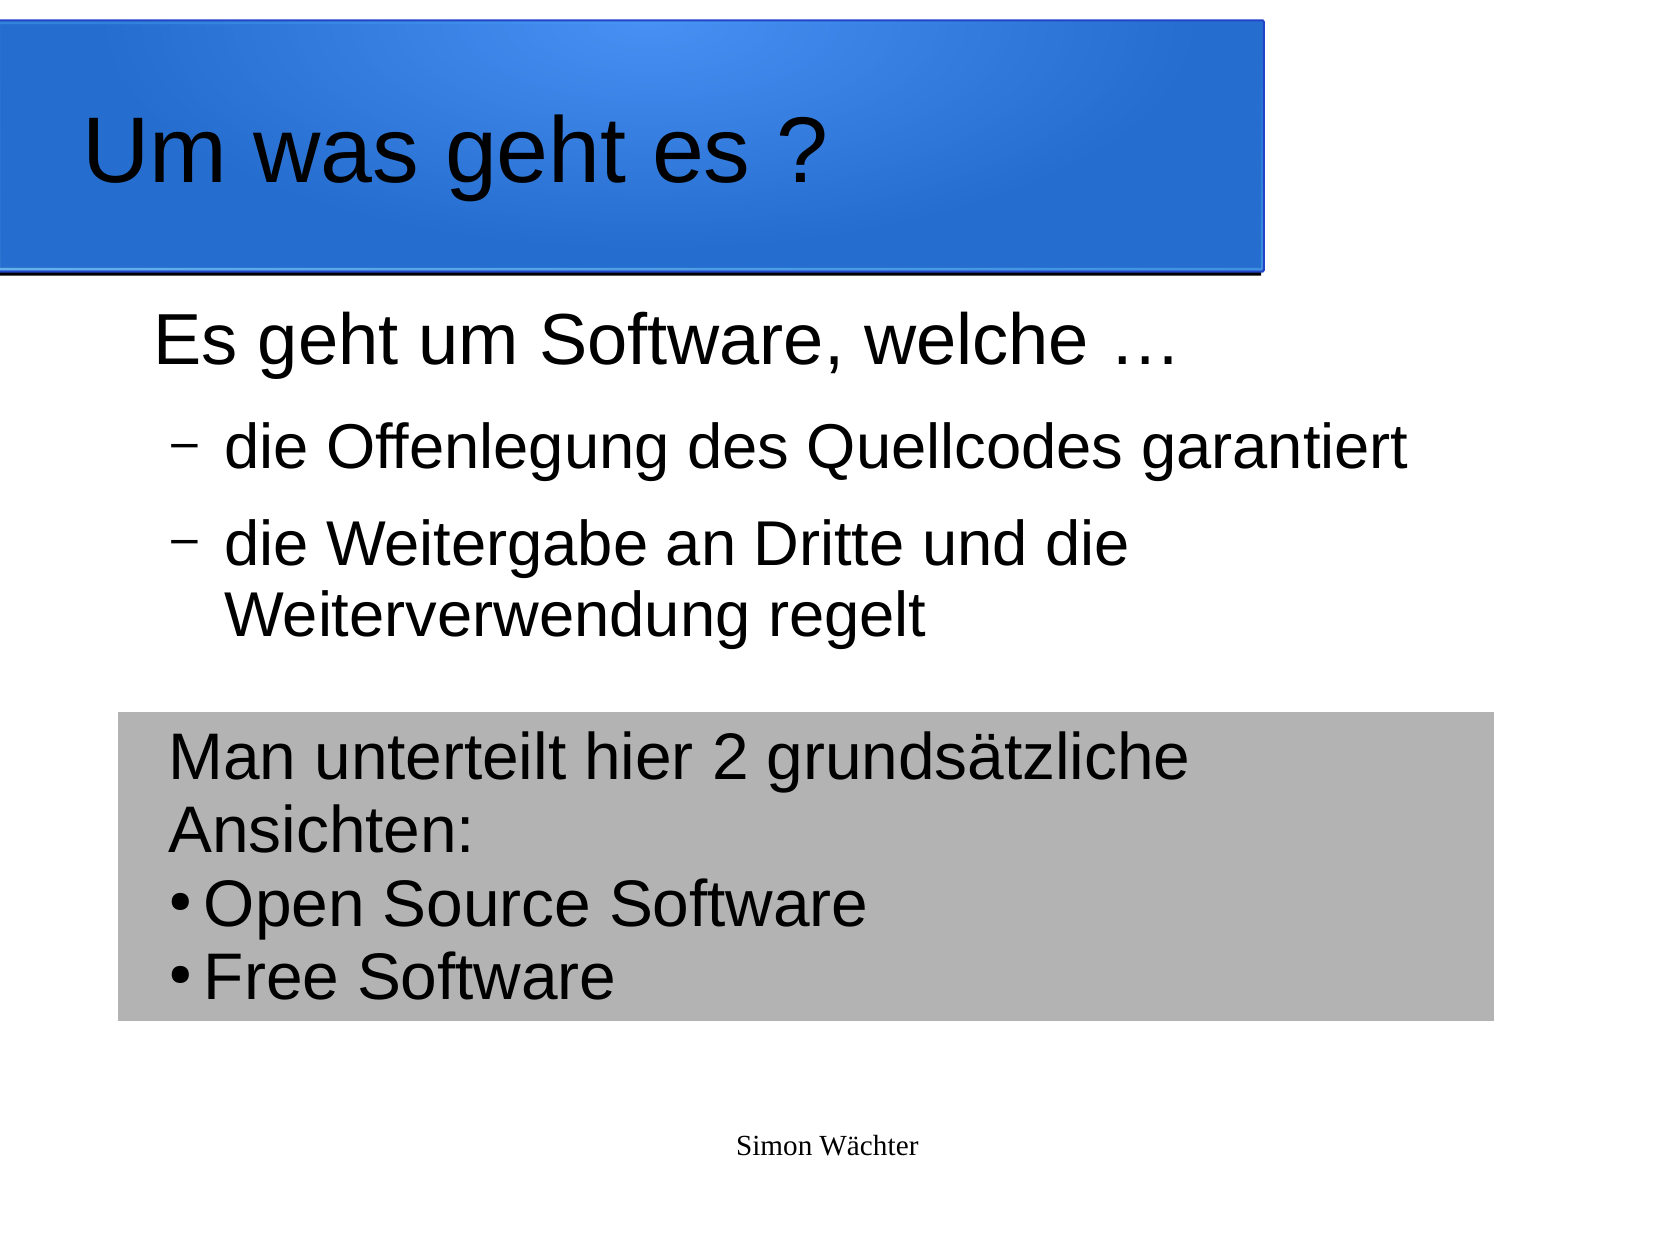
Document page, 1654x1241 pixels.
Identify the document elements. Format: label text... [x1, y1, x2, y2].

title Um was geht es ? [82, 47, 1235, 252]
table_header Man unterteilt hier 2 grundsätzliche Ansichten: Open Source Software Free Software [118, 712, 1494, 1021]
list Es geht um Software, welche … die Offenlegung des Quellcodes garantiert die Weitergabe an Dritte und die Weiterverwendung regelt [82, 299, 1571, 1019]
